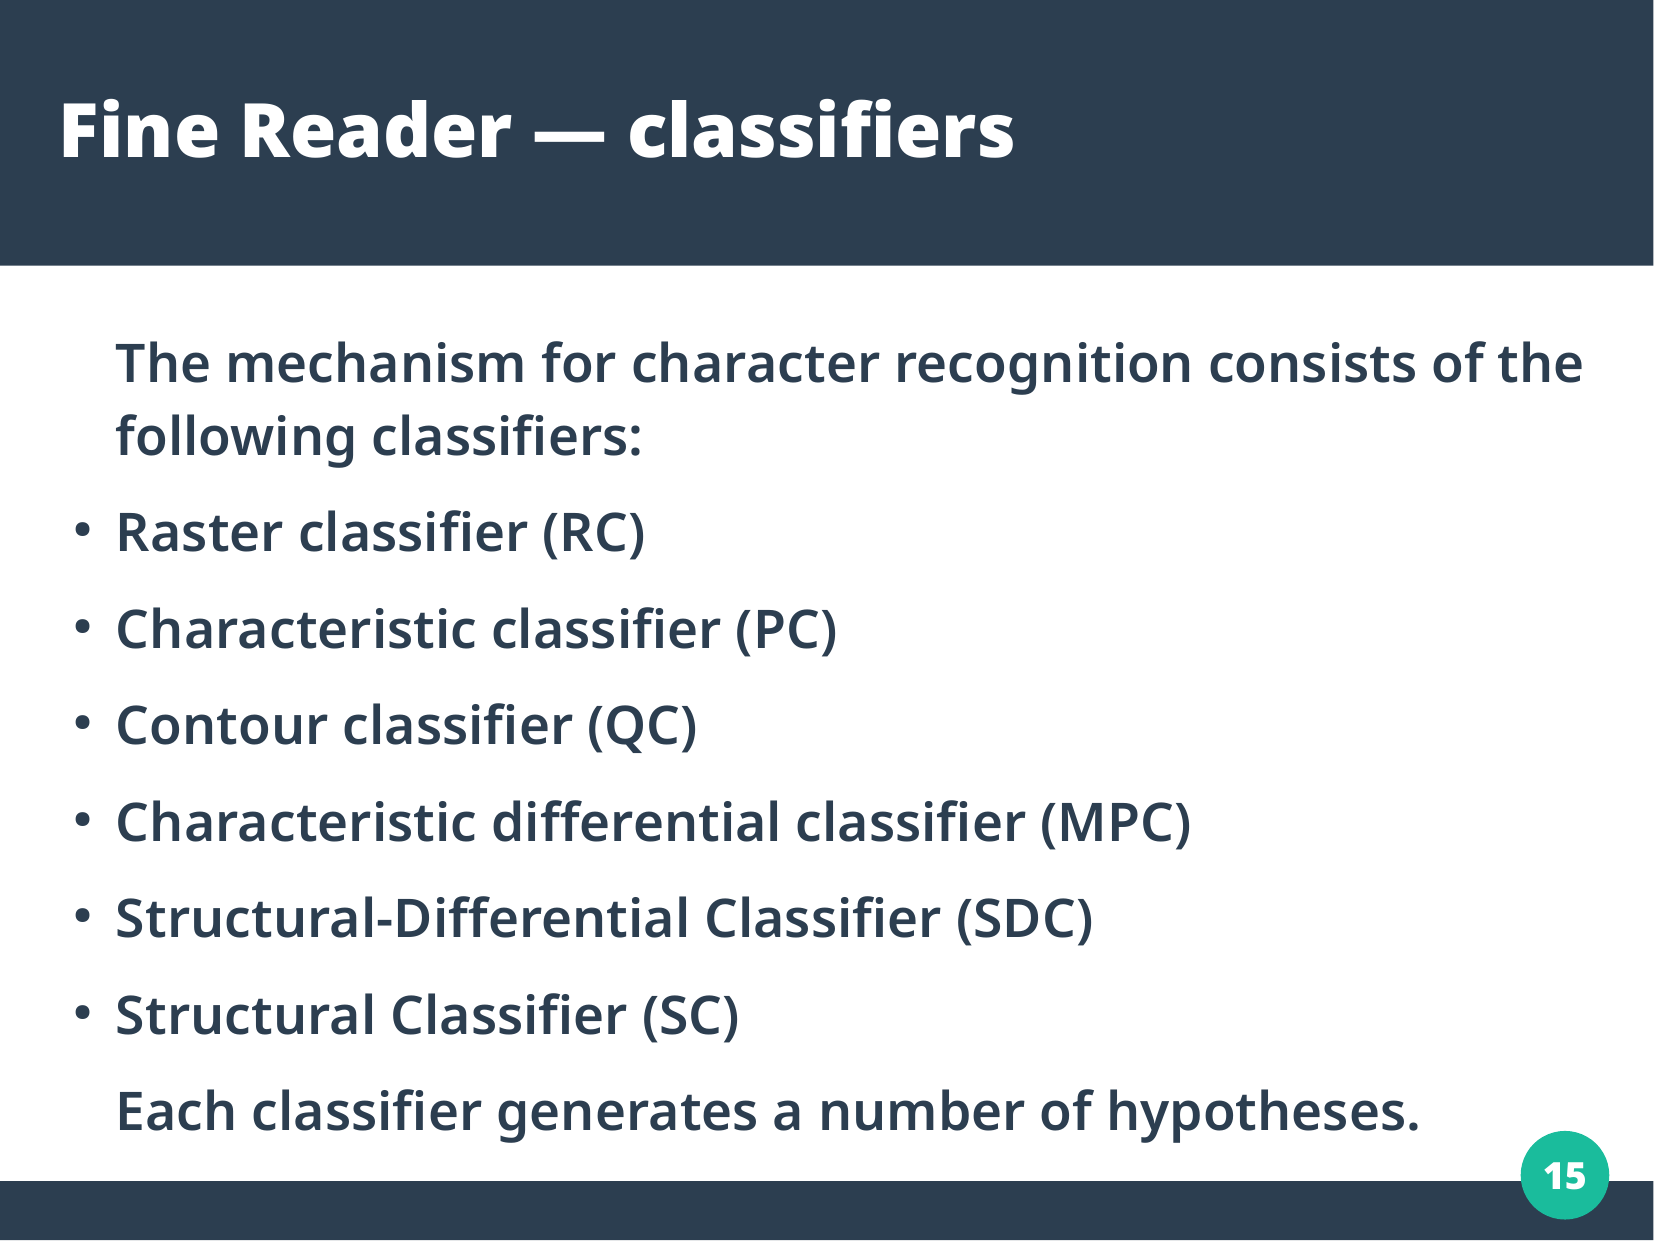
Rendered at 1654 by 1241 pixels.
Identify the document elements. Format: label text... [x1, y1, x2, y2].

title Fine Reader — classifiers [59, 49, 1595, 207]
list The mechanism for character recognition consists of the following classifiers: Raster classifier (RC) Characteristic classifier (PC) Contour classifier (QC) Characteristic differential classifier (MPC) Structural-Differential Classifier (SDC) Structural Classifier (SC) Each classifier generates a number of hypotheses. [59, 324, 1595, 1152]
